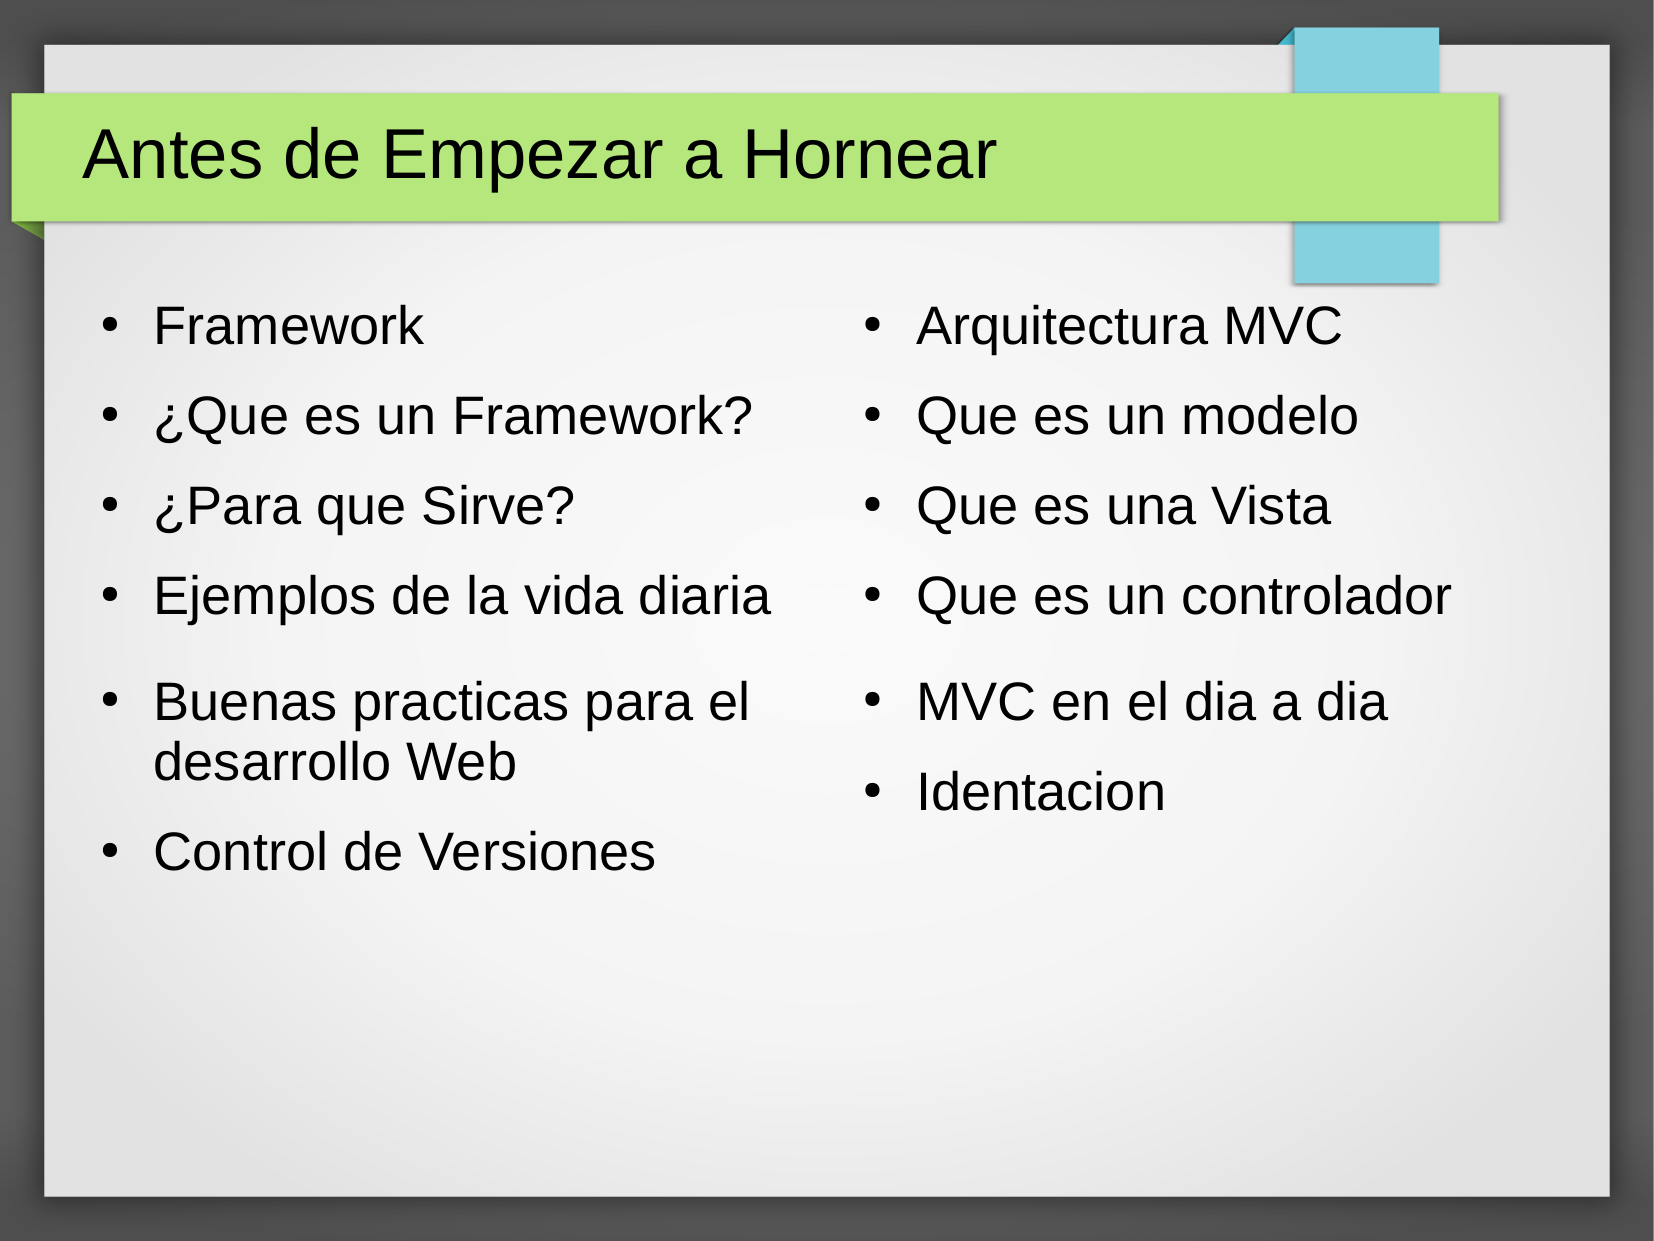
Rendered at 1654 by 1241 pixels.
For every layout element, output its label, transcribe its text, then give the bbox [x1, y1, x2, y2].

picture [0, 0, 1654, 1241]
text_box [82, 295, 1571, 1015]
title Antes de Empezar a Hornear [82, 94, 1264, 213]
